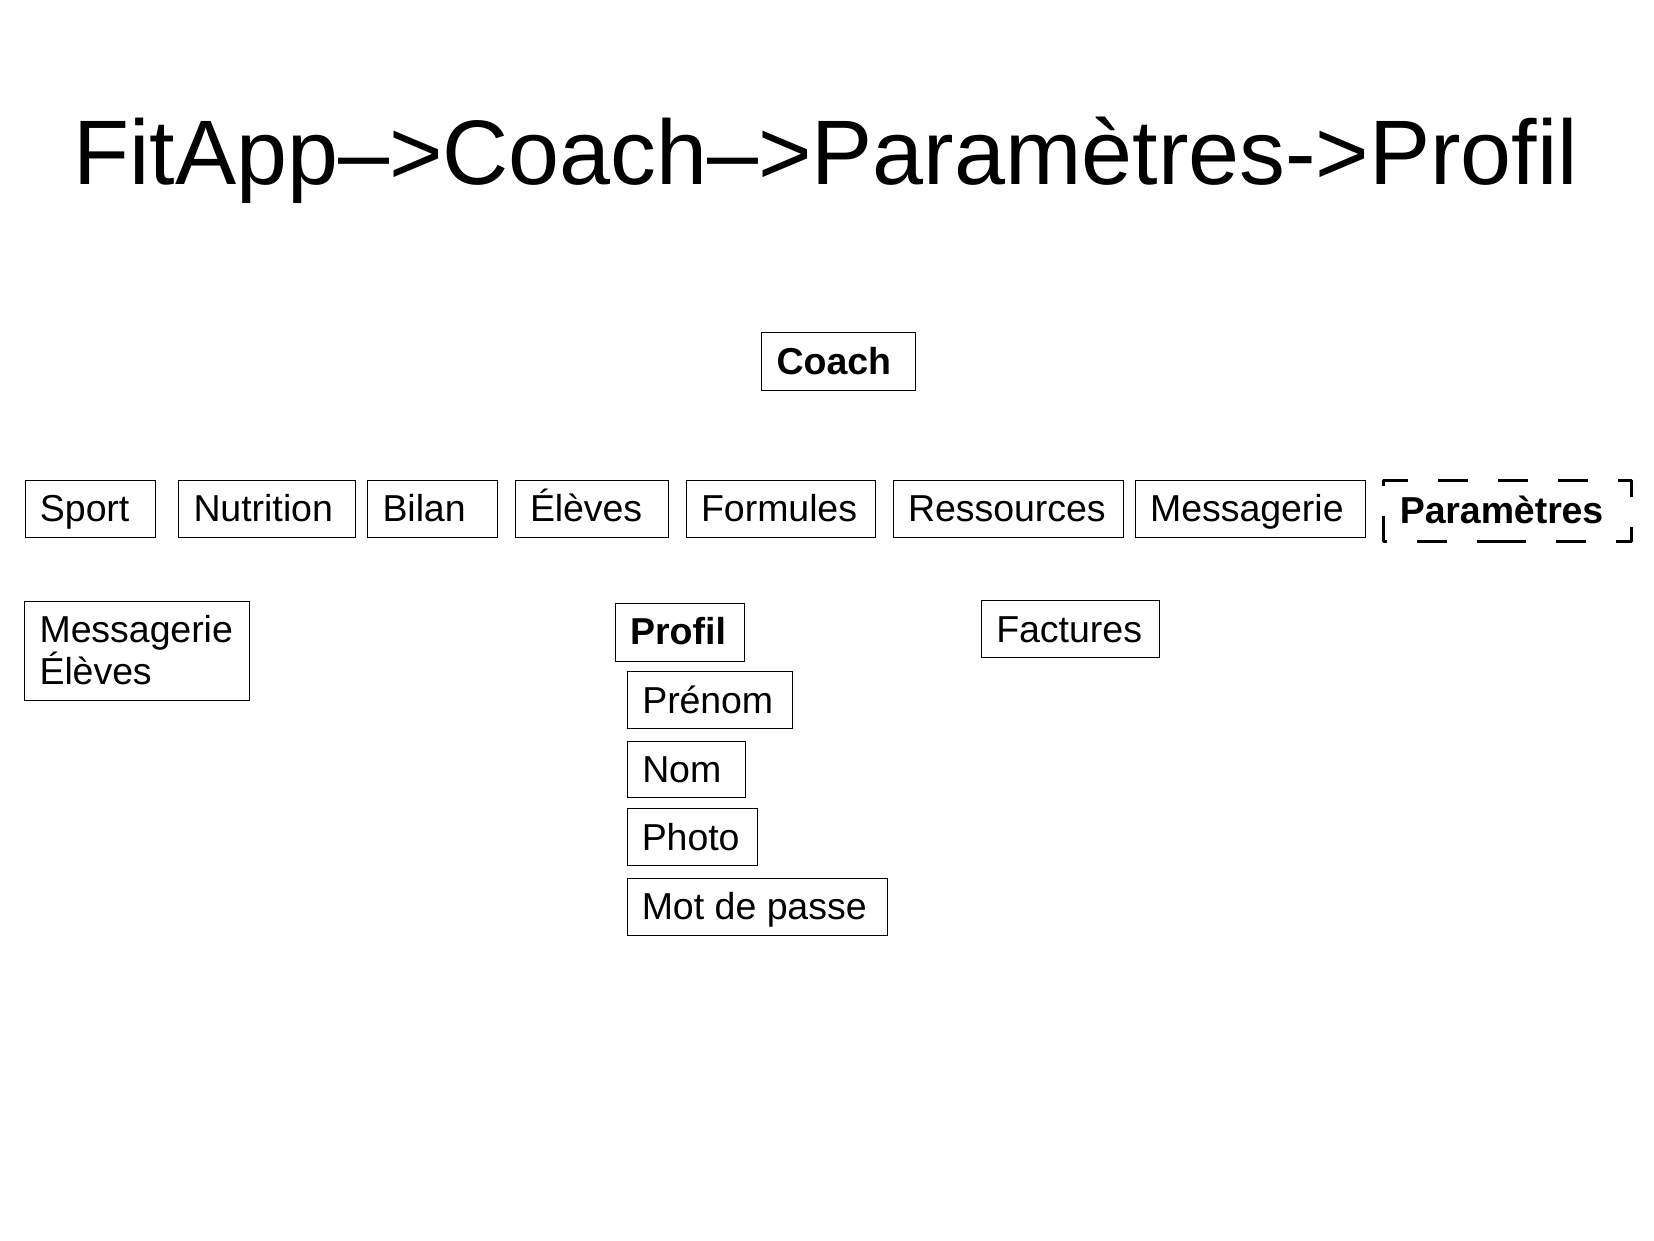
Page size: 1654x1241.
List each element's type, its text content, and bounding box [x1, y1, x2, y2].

text_box Bilan [367, 480, 498, 538]
text_box Ressources [893, 480, 1124, 538]
text_box Messagerie Élèves [24, 601, 250, 701]
text_box Mot de passe [627, 878, 888, 936]
text_box Profil [615, 603, 745, 662]
text_box Messagerie [1135, 480, 1366, 538]
text_box Élèves [515, 480, 669, 538]
text_box Nom [627, 741, 746, 798]
text_box Prénom [627, 671, 793, 729]
text_box Sport [25, 480, 156, 538]
text_box Photo [627, 808, 758, 866]
text_box Formules [686, 480, 876, 538]
text_box Nutrition [178, 480, 356, 538]
text_box Factures [981, 600, 1160, 658]
text_box Paramètres [1383, 480, 1632, 542]
title FitApp–>Coach–>Paramètres->Profil [11, 49, 1642, 257]
text_box Coach [761, 332, 916, 391]
